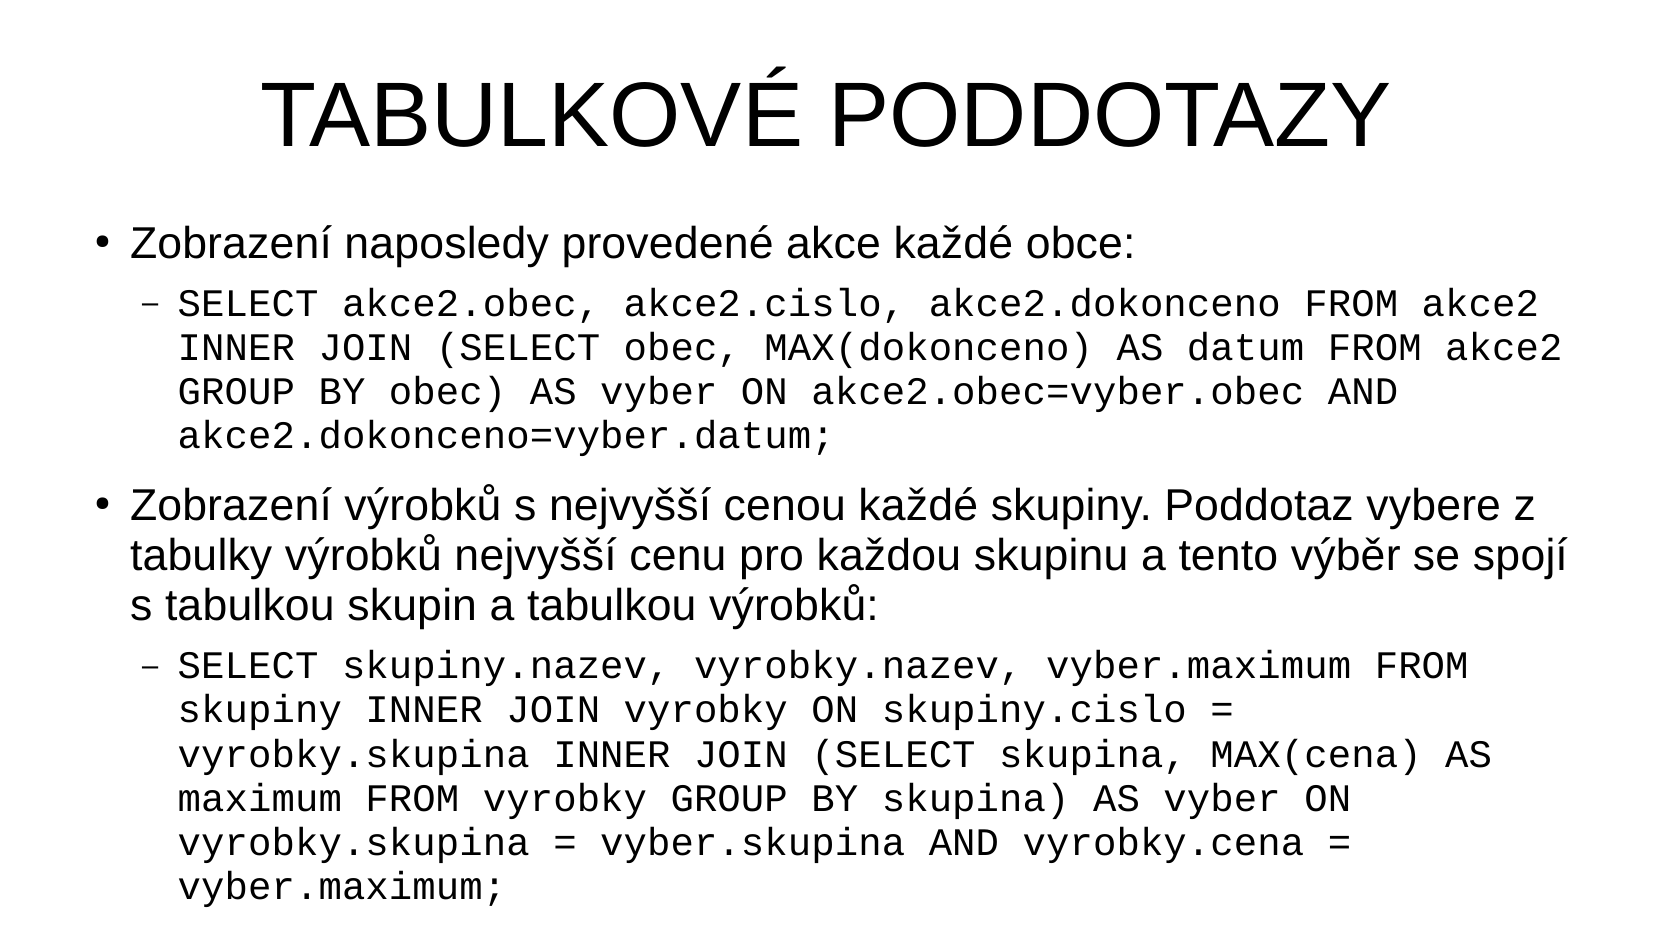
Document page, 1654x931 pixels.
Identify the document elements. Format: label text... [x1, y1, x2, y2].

title TABULKOVÉ PODDOTAZY [82, 37, 1571, 193]
list Zobrazení naposledy provedené akce každé obce: SELECT akce2.obec, akce2.cislo, akce2.dokonceno FROM akce2 INNER JOIN (SELECT obec, MAX(dokonceno) AS datum FROM akce2 GROUP BY obec) AS vyber ON akce2.obec=vyber.obec AND akce2.dokonceno=vyber.datum; Zobrazení výrobků s nejvyšší cenou každé skupiny. Poddotaz vybere z tabulky výrobků nejvyšší cenu pro každou skupinu a tento výběr se spojí s tabulkou skupin a tabulkou výrobků: SELECT skupiny.nazev, vyrobky.nazev, vyber.maximum FROM skupiny INNER JOIN vyrobky ON skupiny.cislo = vyrobky.skupina INNER JOIN (SELECT skupina, MAX(cena) AS maximum FROM vyrobky GROUP BY skupina) AS vyber ON vyrobky.skupina = vyber.skupina AND vyrobky.cena = vyber.maximum; [82, 217, 1571, 916]
